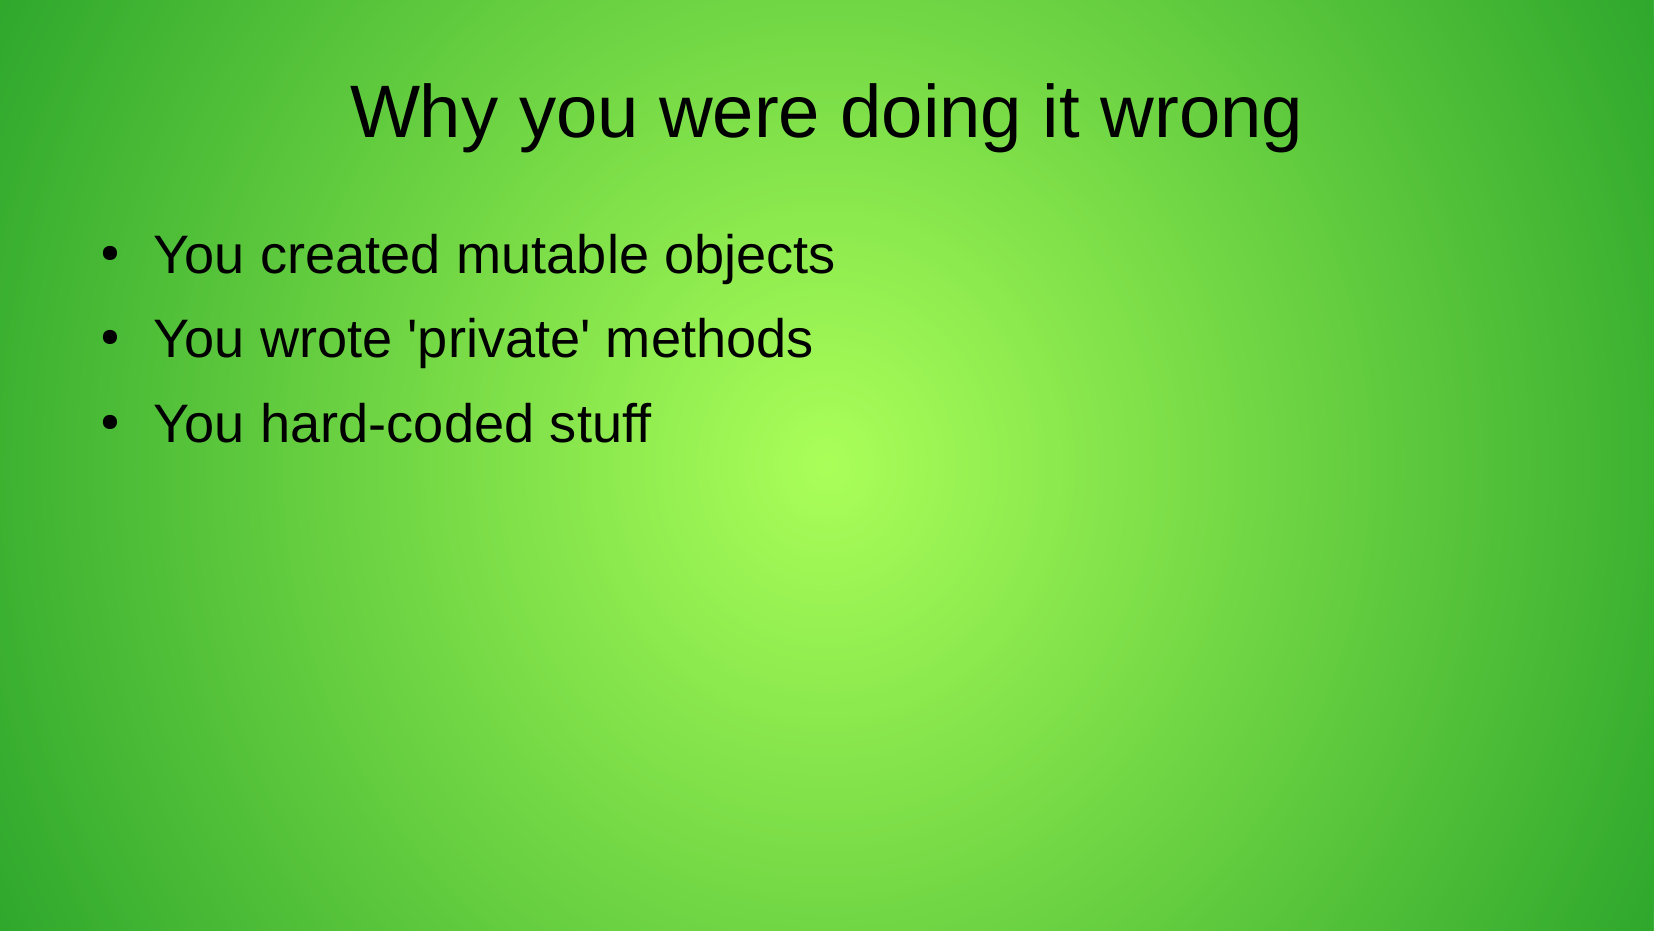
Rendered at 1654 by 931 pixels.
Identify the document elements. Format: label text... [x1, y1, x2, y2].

list You created mutable objects You wrote 'private' methods You hard-coded stuff [82, 224, 1571, 764]
title Why you were doing it wrong [82, 35, 1571, 189]
